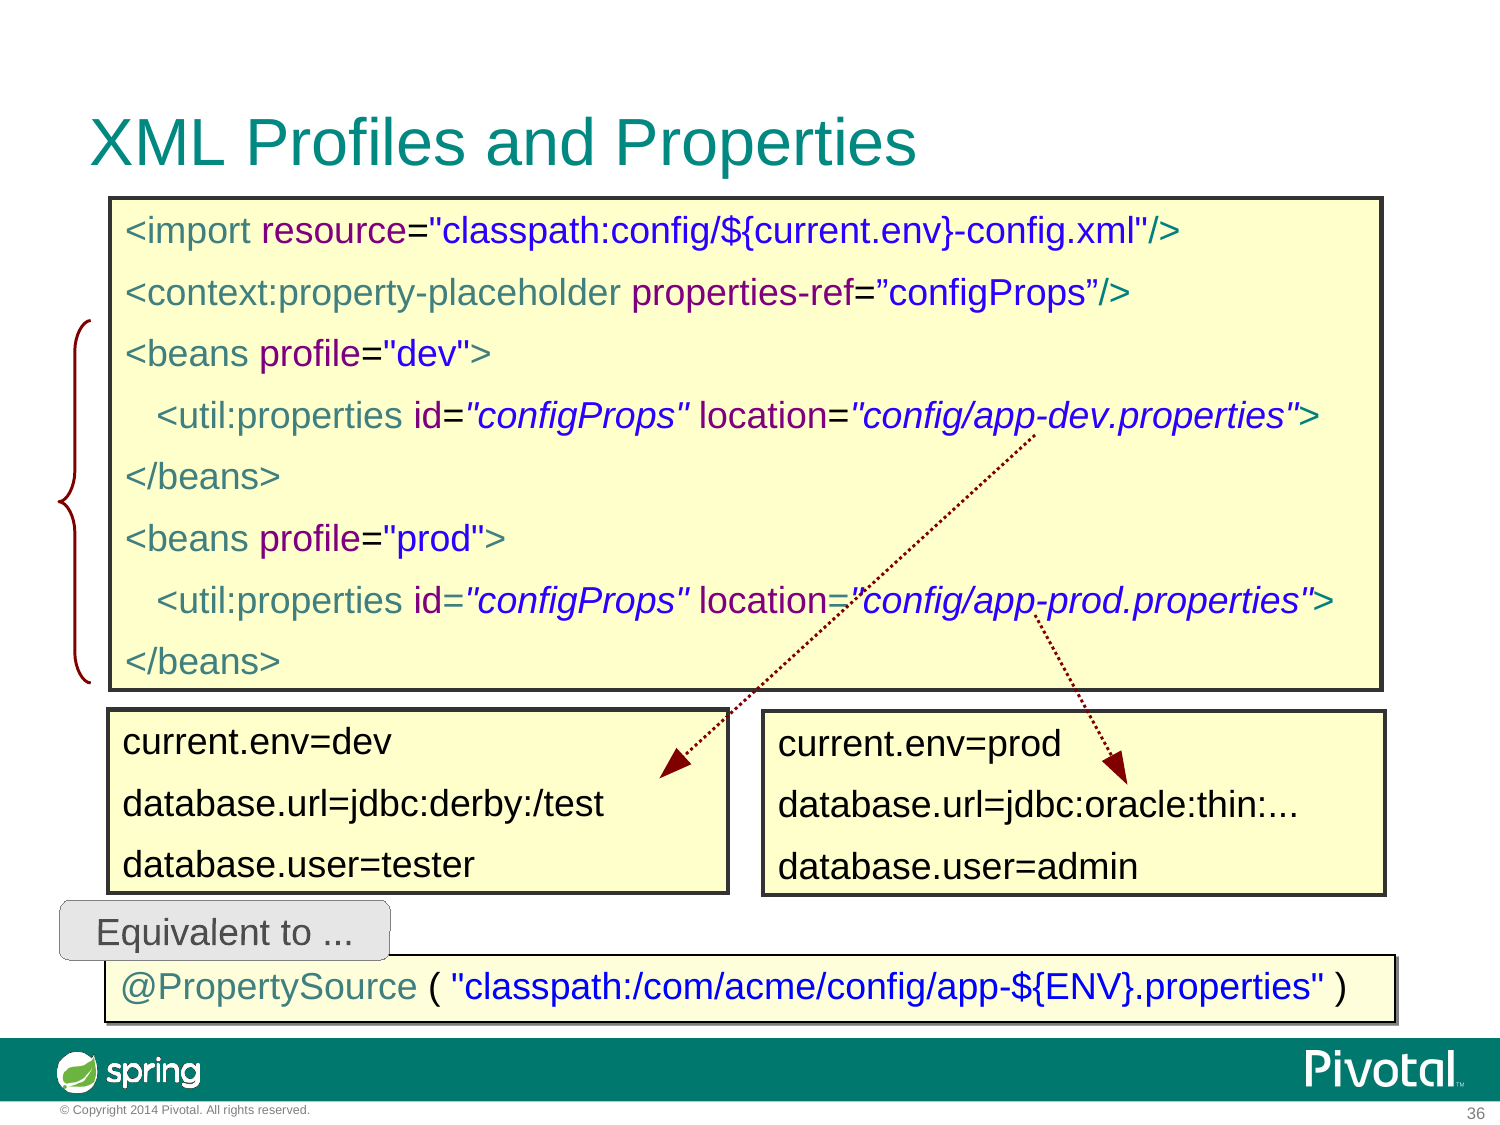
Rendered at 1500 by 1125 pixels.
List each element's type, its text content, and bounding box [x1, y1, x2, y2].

text_box <import resource="classpath:config/${current.env}-config.xml"/> <context:property-placeholder properties-ref=”configProps”/> <beans profile="dev"> <util:properties id="configProps" location="config/app-dev.properties"> </beans> <beans profile="prod"> <util:properties id="configProps" location="config/app-prod.properties"> </beans> [110, 198, 1382, 691]
text_box @PropertySource ( "classpath:/com/acme/config/app-${ENV}.properties" ) [105, 955, 1396, 1023]
text_box current.env=prod database.url=jdbc:oracle:thin:... database.user=admin [763, 711, 1385, 895]
text_box Equivalent to ... [59, 900, 391, 961]
picture [32, 1041, 210, 1103]
picture [1306, 1050, 1464, 1087]
text_box current.env=dev database.url=jdbc:derby:/test database.user=tester [107, 709, 729, 894]
title XML Profiles and Properties [75, 45, 1426, 233]
